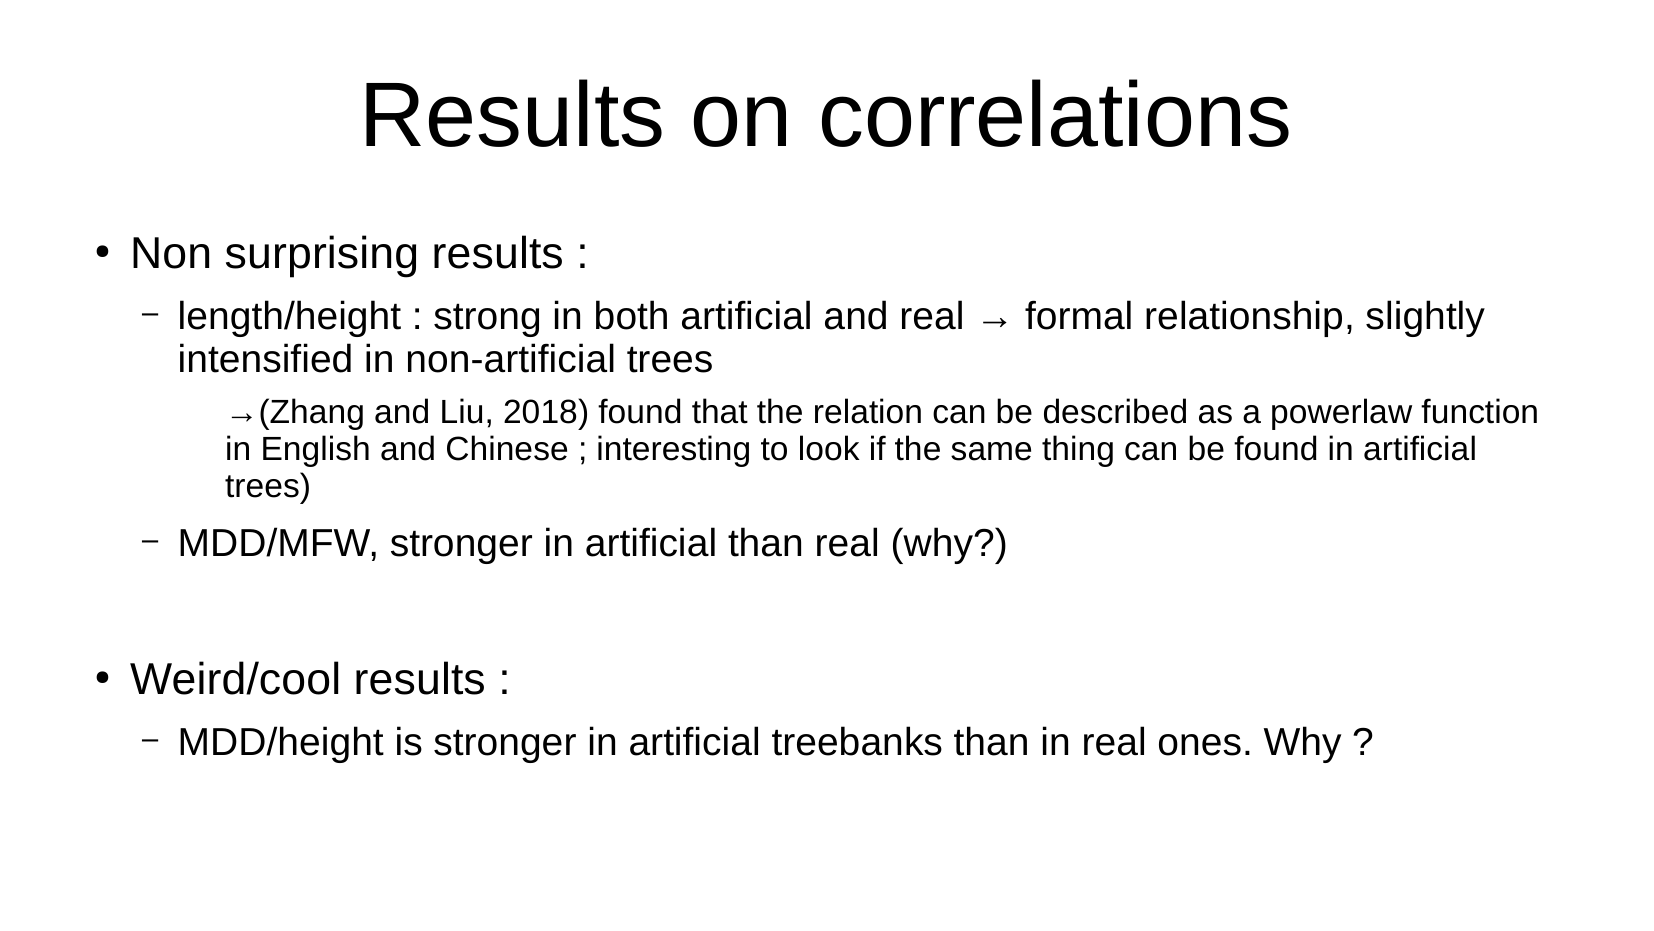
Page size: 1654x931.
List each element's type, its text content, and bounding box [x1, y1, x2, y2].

list Non surprising results : length/height : strong in both artificial and real → formal relationship, slightly intensified in non-artificial trees →(Zhang and Liu, 2018) found that the relation can be described as a powerlaw function in English and Chinese ; interesting to look if the same thing can be found in artificial trees) MDD/MFW, stronger in artificial than real (why?) Weird/cool results : MDD/height is stronger in artificial treebanks than in real ones. Why ? [82, 228, 1571, 768]
title Results on correlations [82, 37, 1571, 193]
